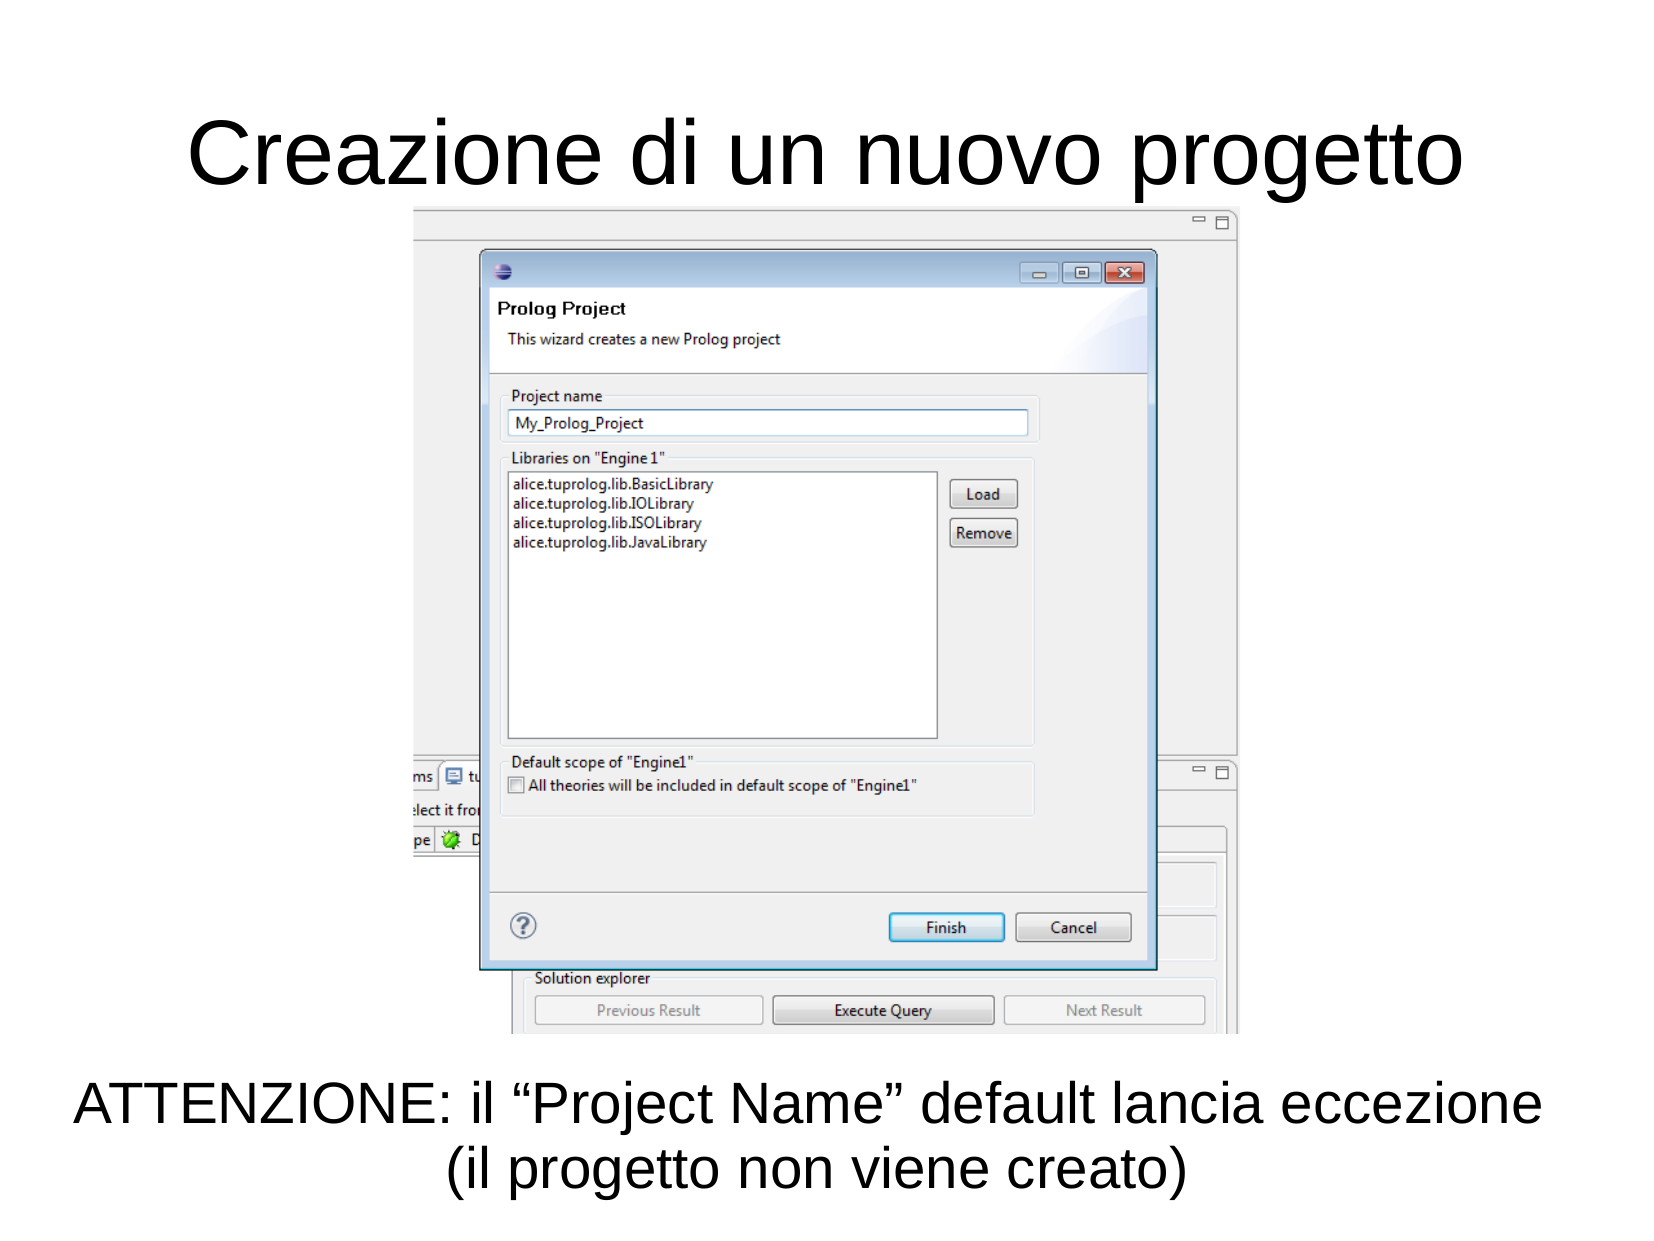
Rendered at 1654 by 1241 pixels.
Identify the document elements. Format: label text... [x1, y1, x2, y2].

title Creazione di un nuovo progetto [82, 49, 1571, 257]
text_box ATTENZIONE: il “Project Name” default lancia eccezione (il progetto non viene creato) [59, 1062, 1595, 1208]
picture [413, 206, 1241, 1034]
